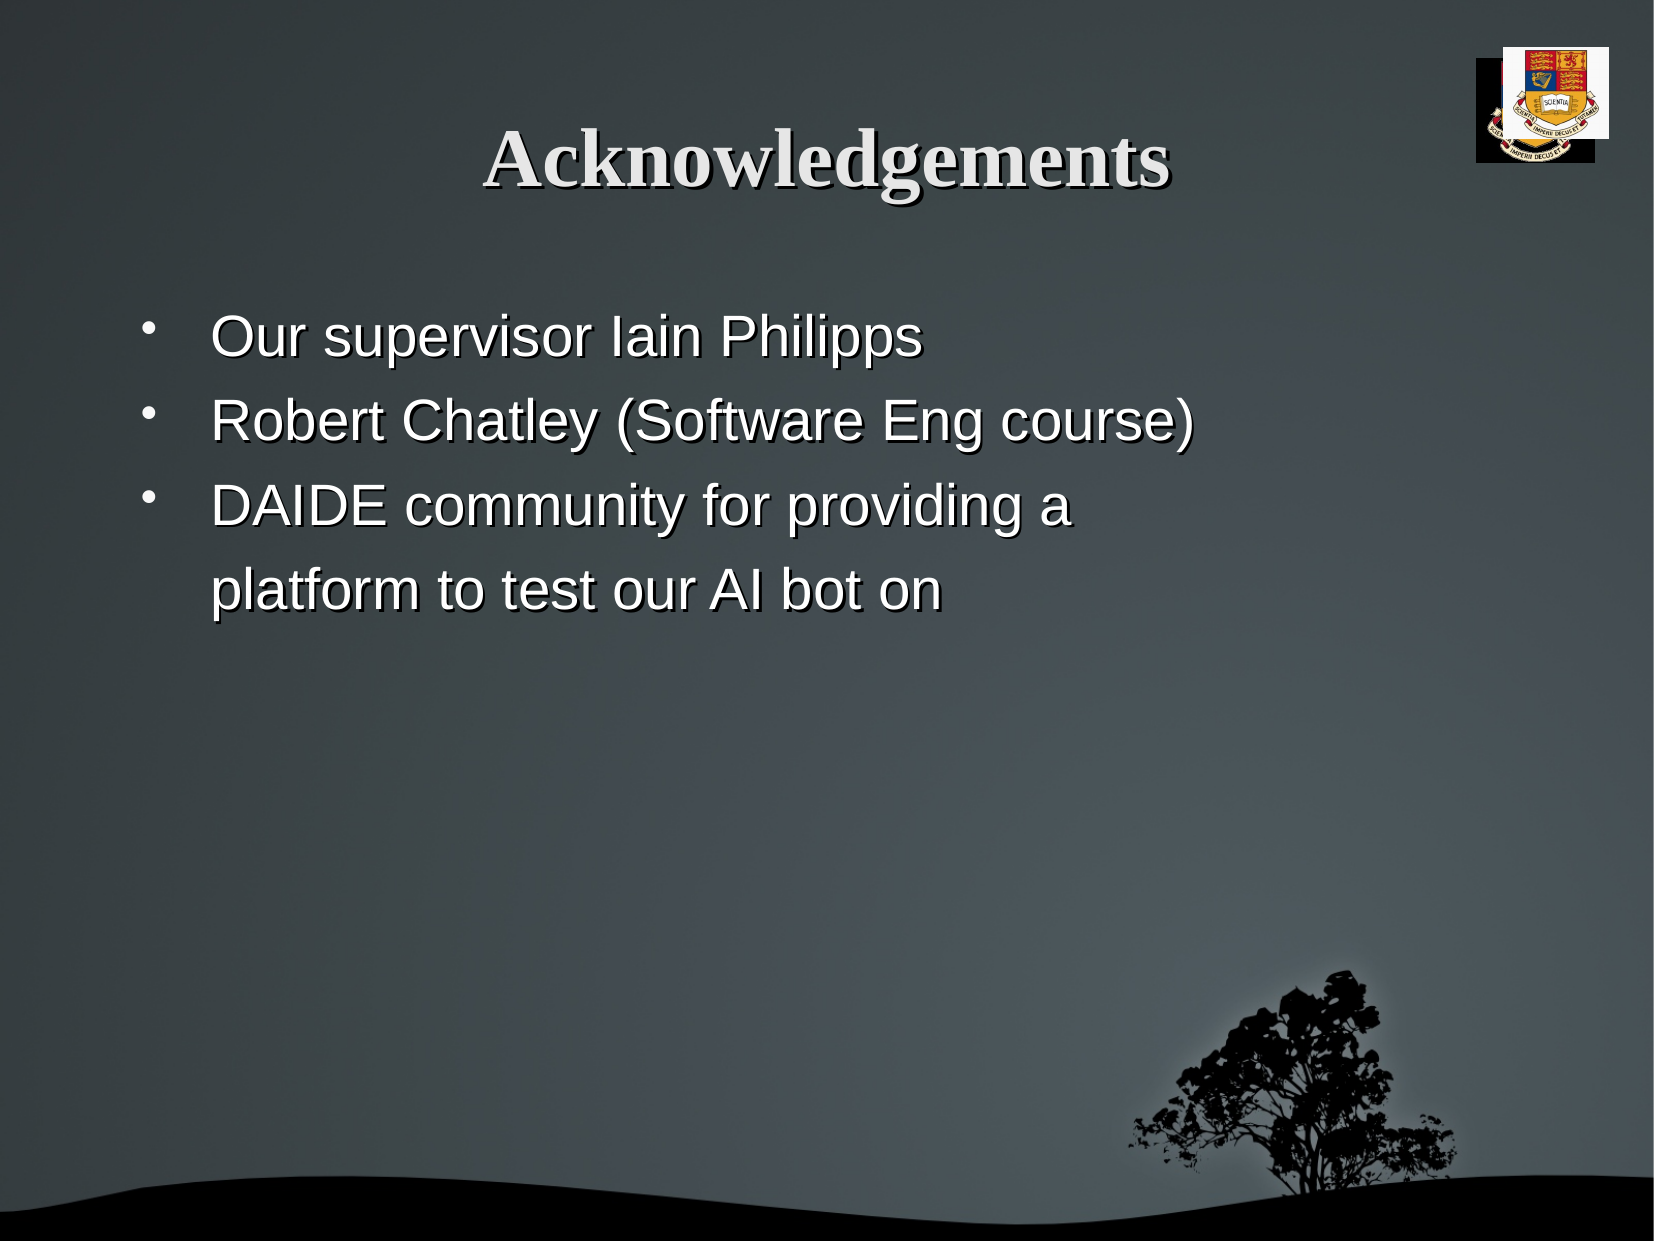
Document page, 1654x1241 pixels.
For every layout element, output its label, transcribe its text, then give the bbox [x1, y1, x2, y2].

list Our supervisor Iain Philipps Robert Chatley (Software Eng course) DAIDE community for providing a platform to test our AI bot on [82, 290, 1388, 975]
title Acknowledgements [82, 49, 1571, 257]
picture [0, 0, 1654, 1241]
